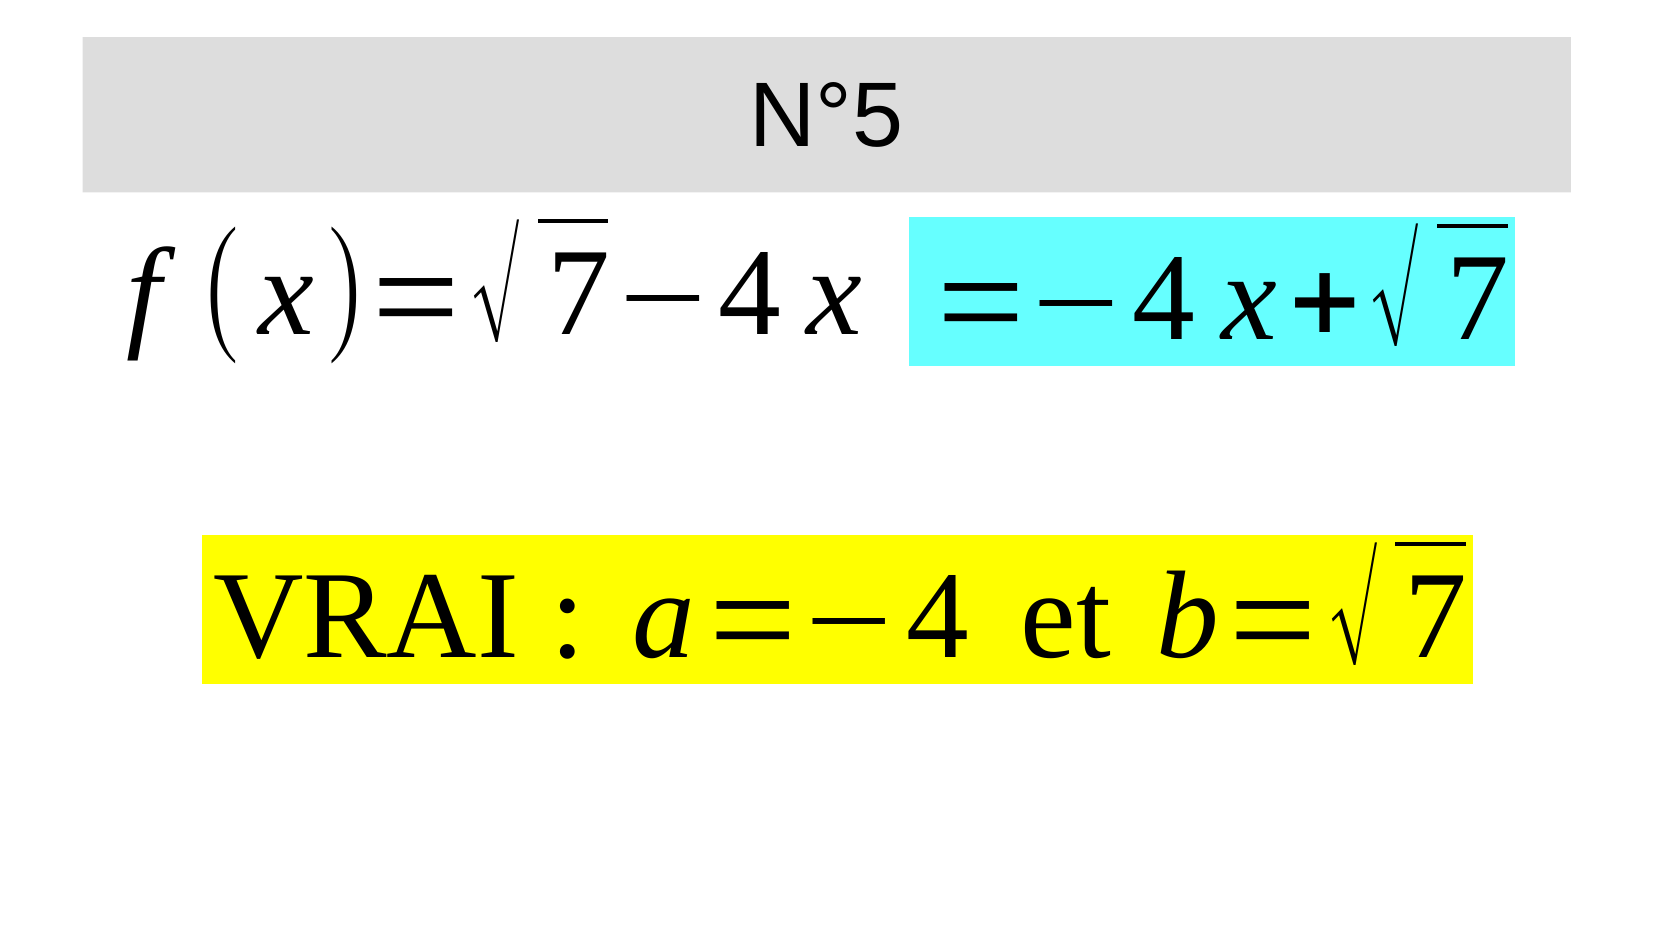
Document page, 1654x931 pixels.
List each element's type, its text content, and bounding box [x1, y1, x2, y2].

chart [909, 217, 1516, 367]
chart [202, 535, 1474, 685]
title N°5 [82, 37, 1571, 193]
chart [93, 212, 875, 371]
